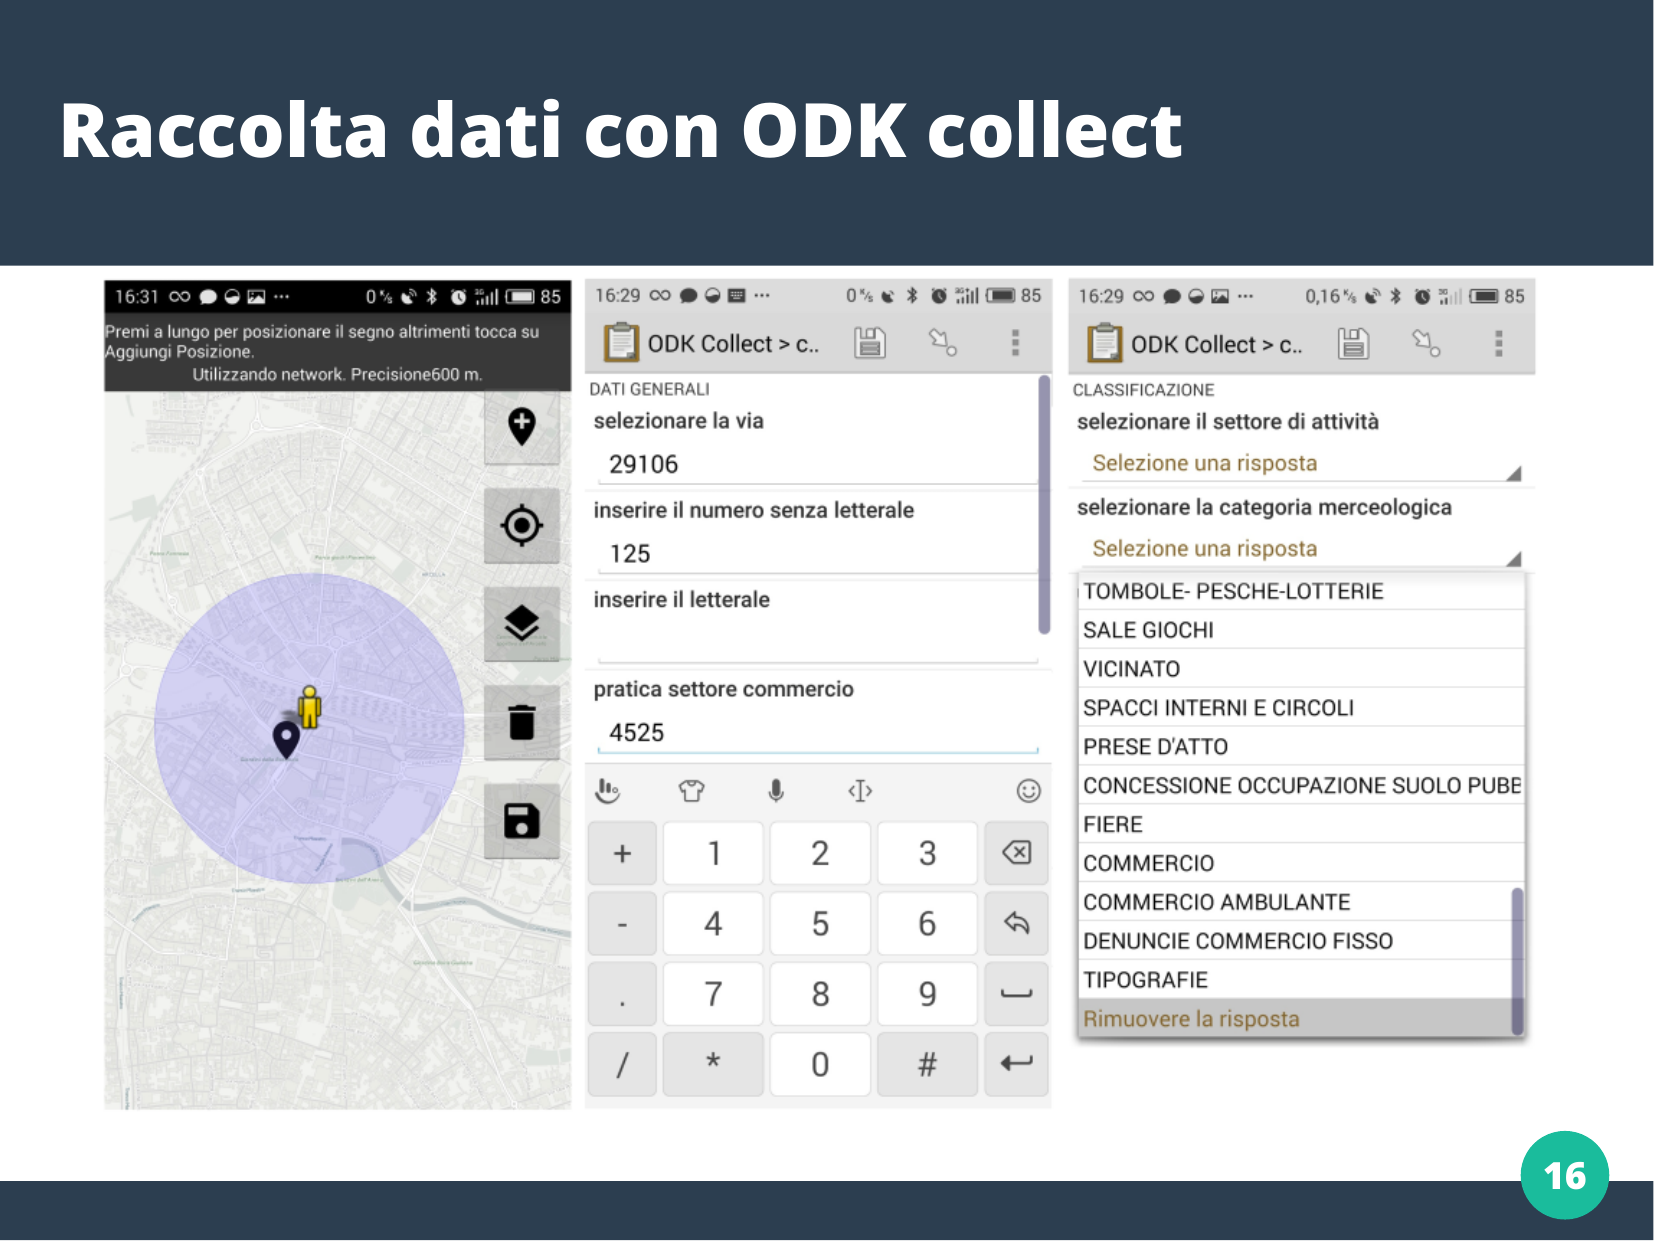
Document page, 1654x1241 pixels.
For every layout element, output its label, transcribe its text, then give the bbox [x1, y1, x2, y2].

title Raccolta dati con ODK collect [59, 49, 1595, 207]
picture [94, 269, 1550, 1121]
